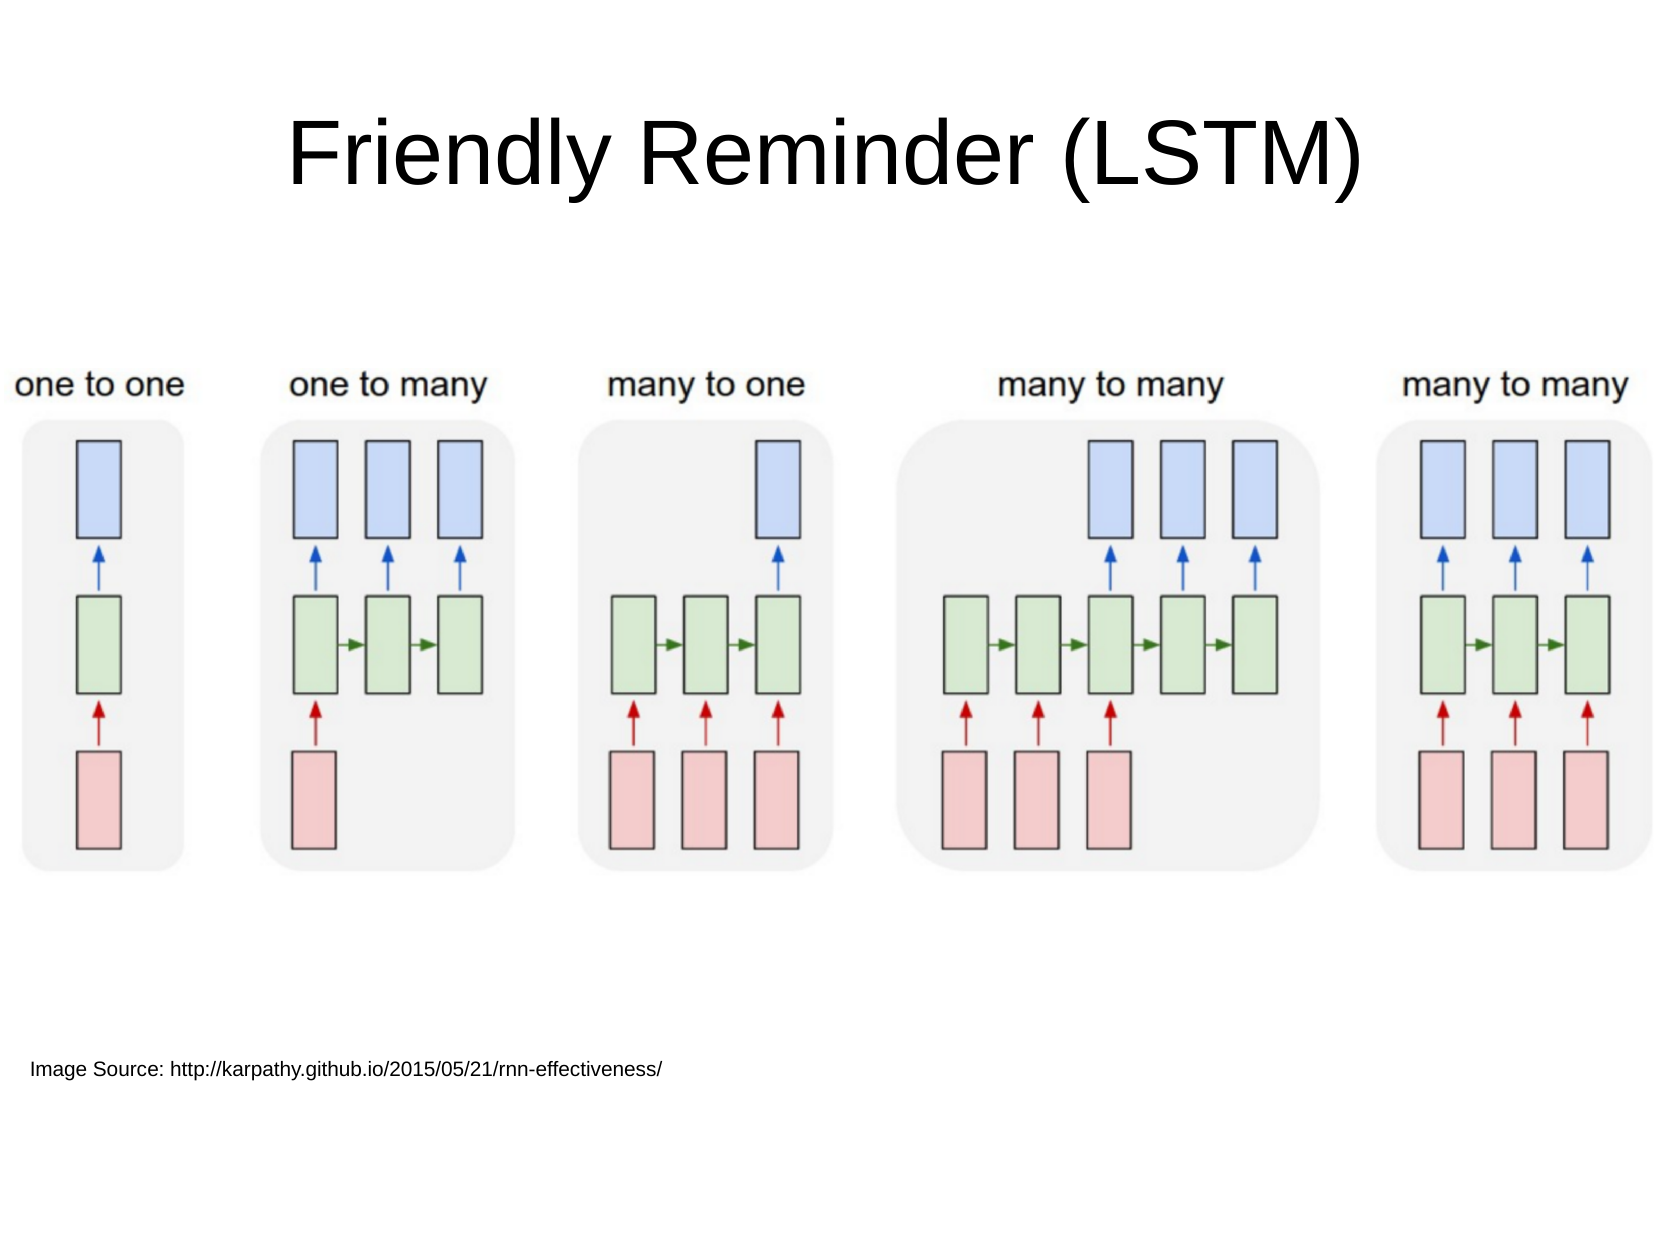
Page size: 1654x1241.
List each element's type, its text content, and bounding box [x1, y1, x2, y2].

title Friendly Reminder (LSTM) [82, 49, 1571, 257]
picture [4, 368, 1654, 877]
text_box Image Source: http://karpathy.github.io/2015/05/21/rnn-effectiveness/ [15, 1050, 1654, 1231]
